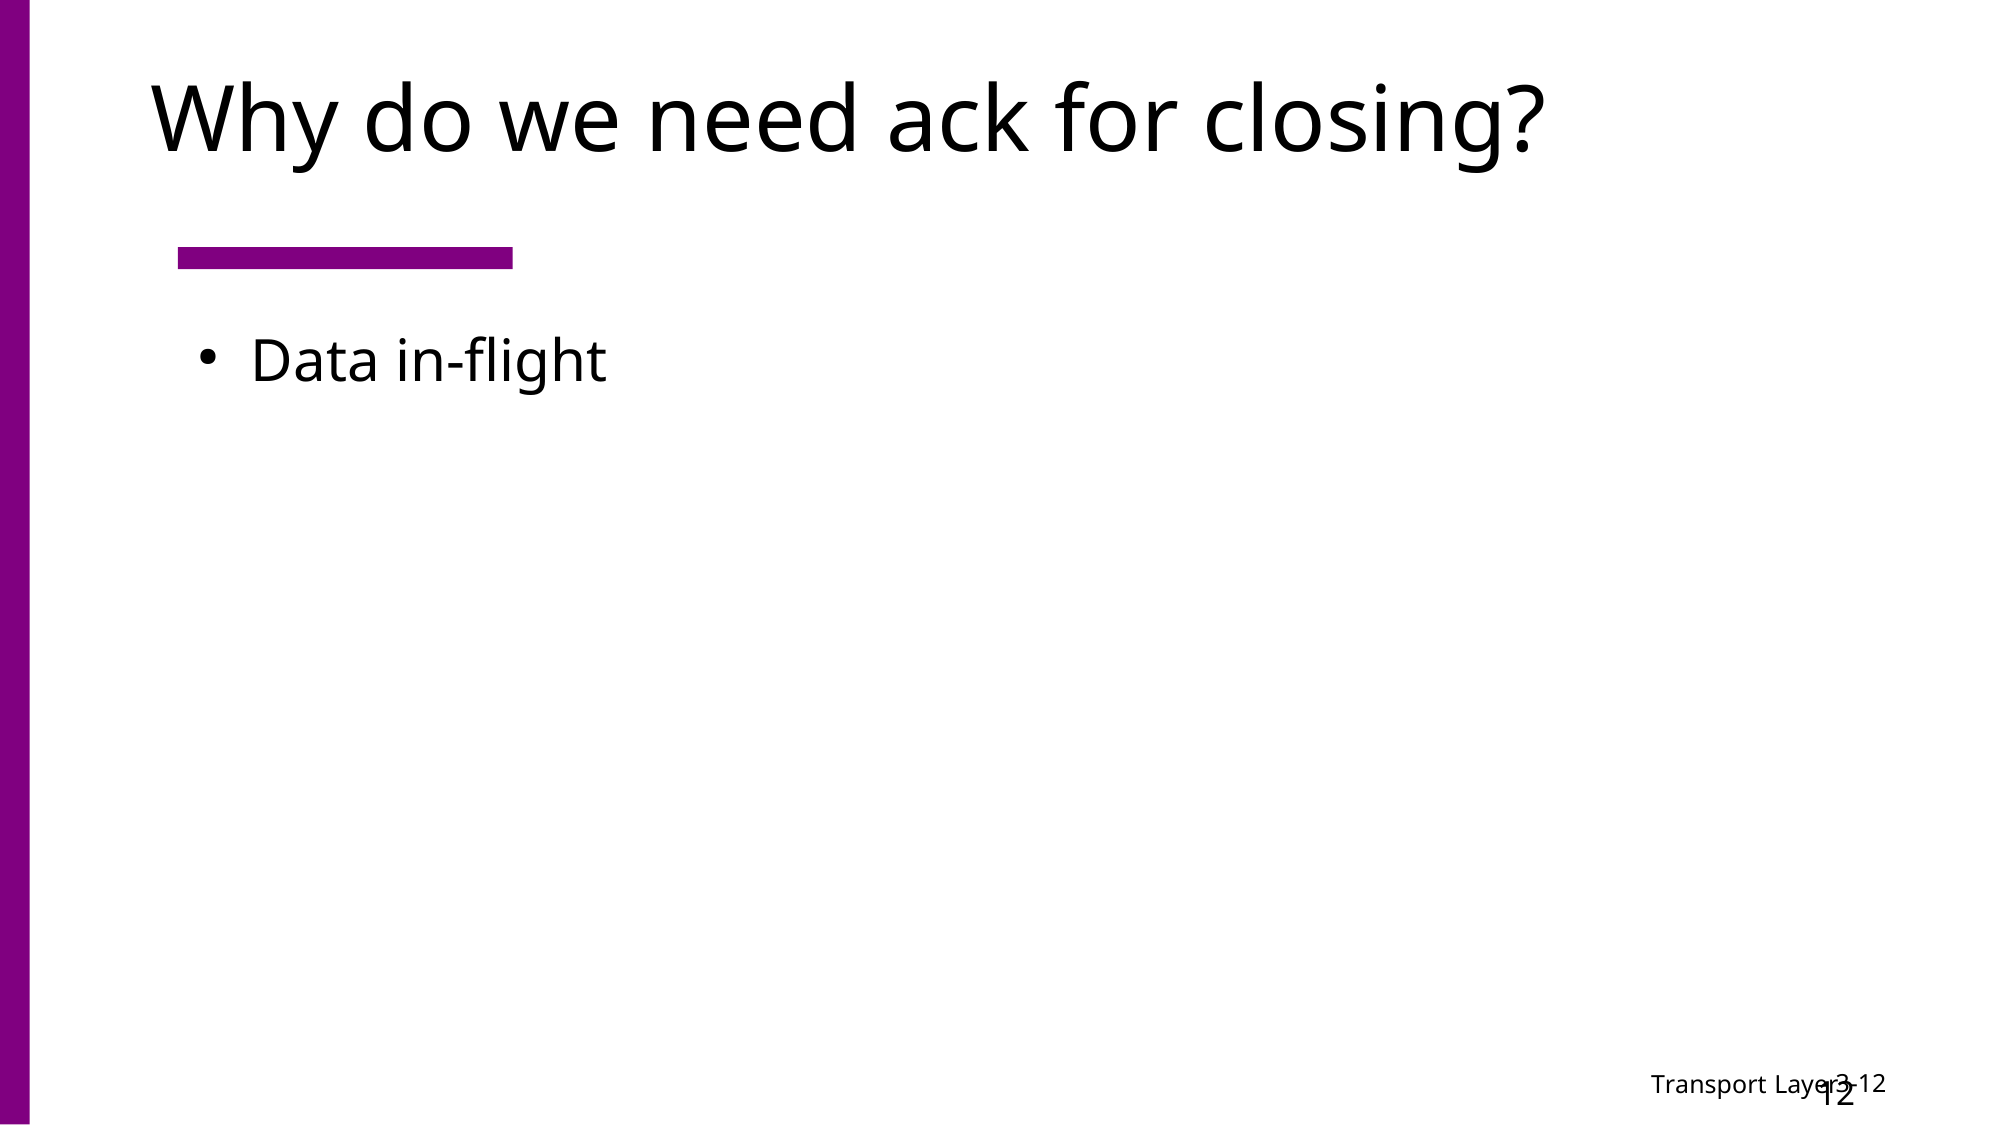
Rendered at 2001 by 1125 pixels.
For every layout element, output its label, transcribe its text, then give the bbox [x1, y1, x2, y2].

text_box 3-<number> [1820, 1060, 1969, 1106]
list Data in-flight [165, 315, 1846, 1079]
title Why do we need ack for closing? [99, 29, 1801, 201]
text_box Transport Layer [1219, 1079, 1820, 1105]
